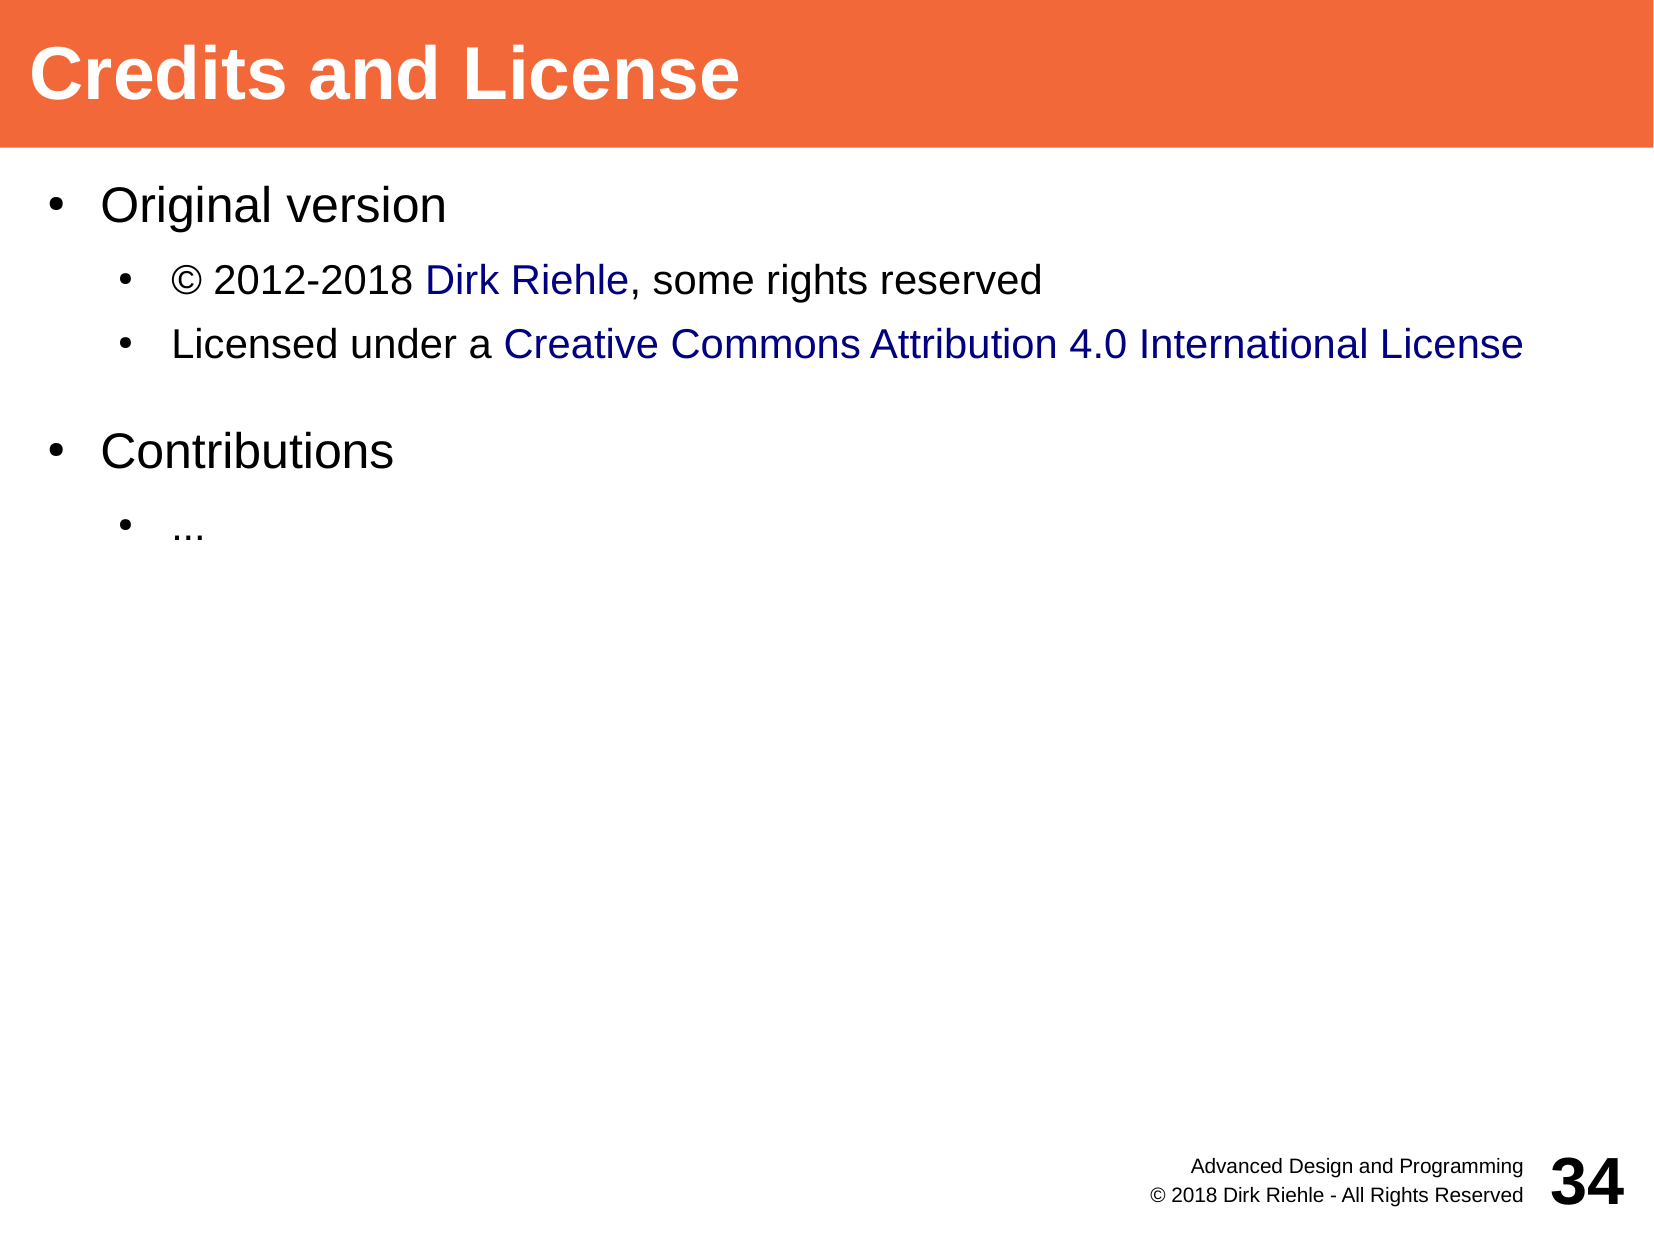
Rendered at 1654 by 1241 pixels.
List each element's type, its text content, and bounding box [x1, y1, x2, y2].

list Original version © 2012-2018 Dirk Riehle, some rights reserved Licensed under a Creative Commons Attribution 4.0 International License Contributions ... [29, 177, 1625, 1063]
title Credits and License [0, 0, 1654, 148]
